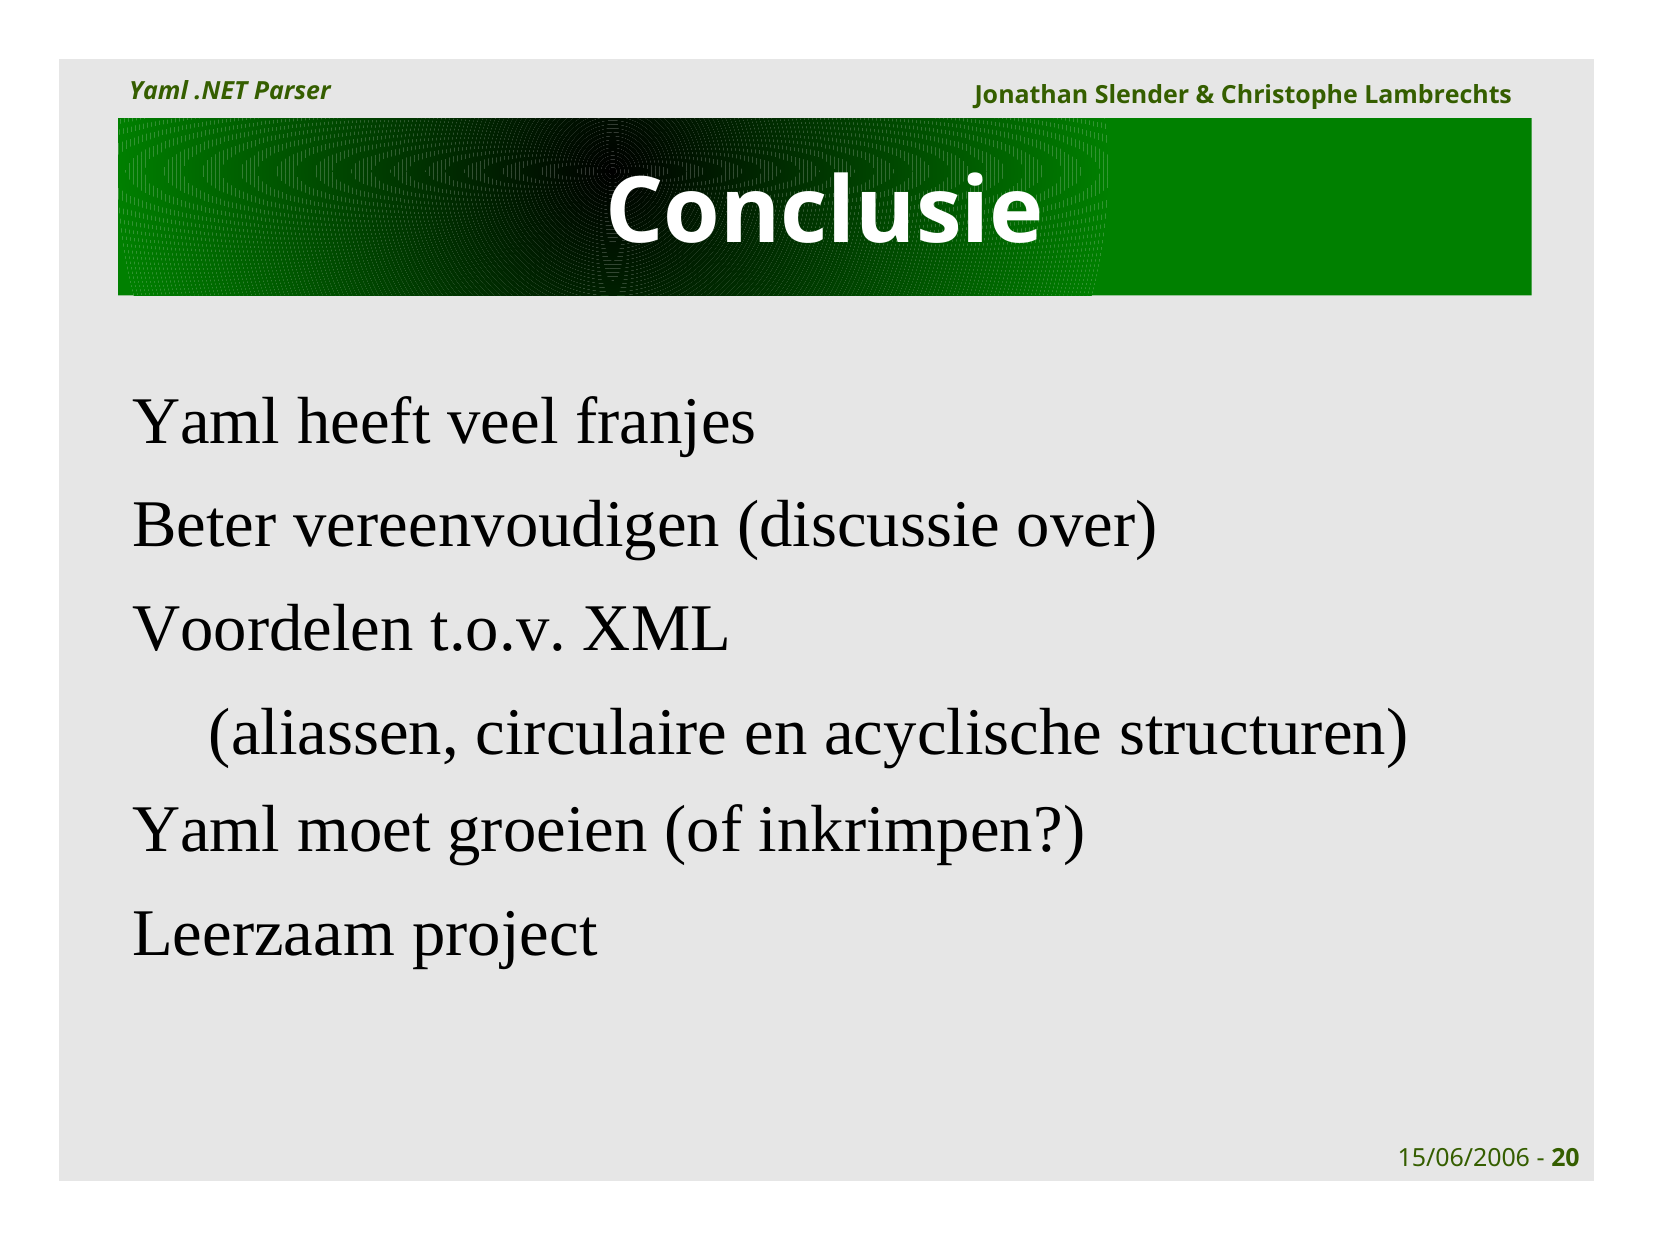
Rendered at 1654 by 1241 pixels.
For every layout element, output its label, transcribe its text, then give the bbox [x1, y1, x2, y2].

title Conclusie [118, 118, 1532, 296]
list Yaml heeft veel franjes Beter vereenvoudigen (discussie over) Voordelen t.o.v. XML (aliassen, circulaire en acyclische structuren) Yaml moet groeien (of inkrimpen?) Leerzaam project [114, 383, 1528, 1093]
